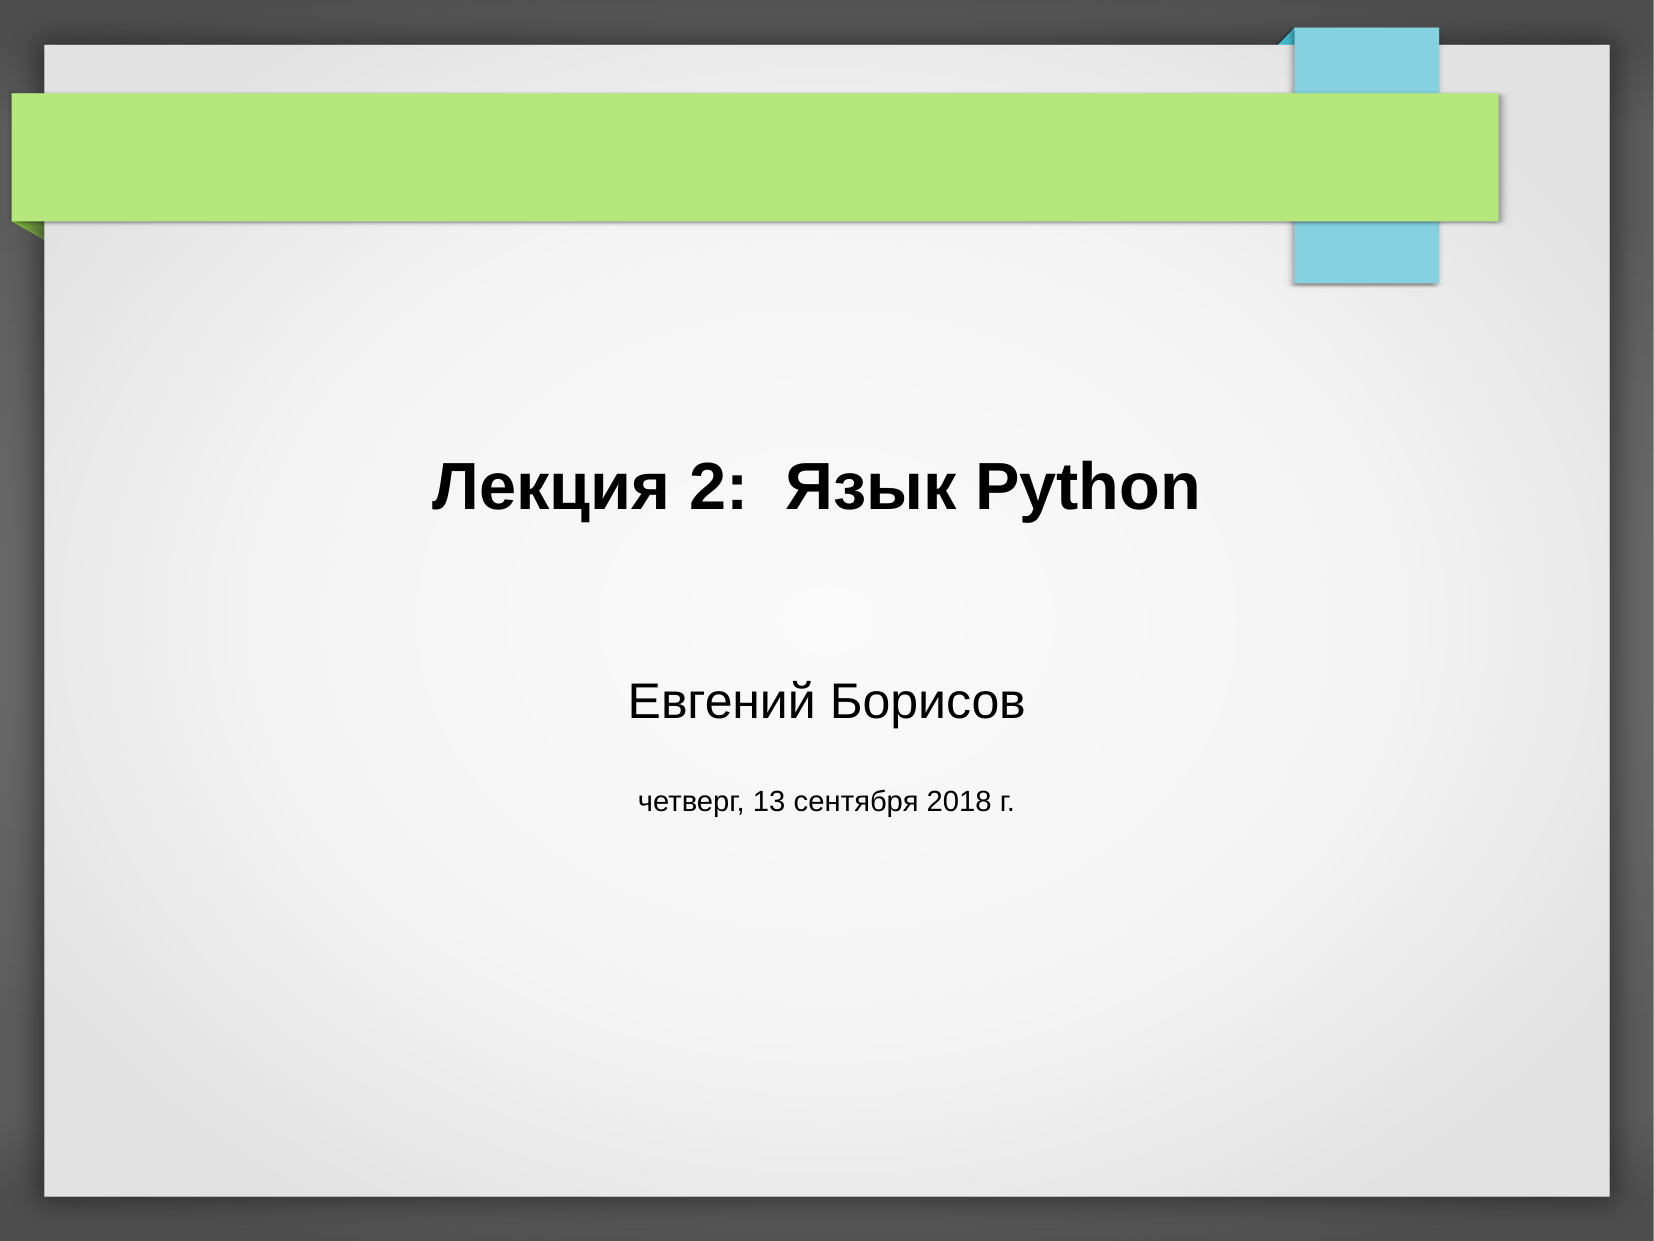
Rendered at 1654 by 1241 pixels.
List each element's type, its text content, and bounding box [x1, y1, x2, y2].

picture [0, 0, 1654, 1241]
subtitle Лекция 2: Язык Python Евгений Борисов четверг, 13 сентября 2018 г. [82, 290, 1571, 1010]
